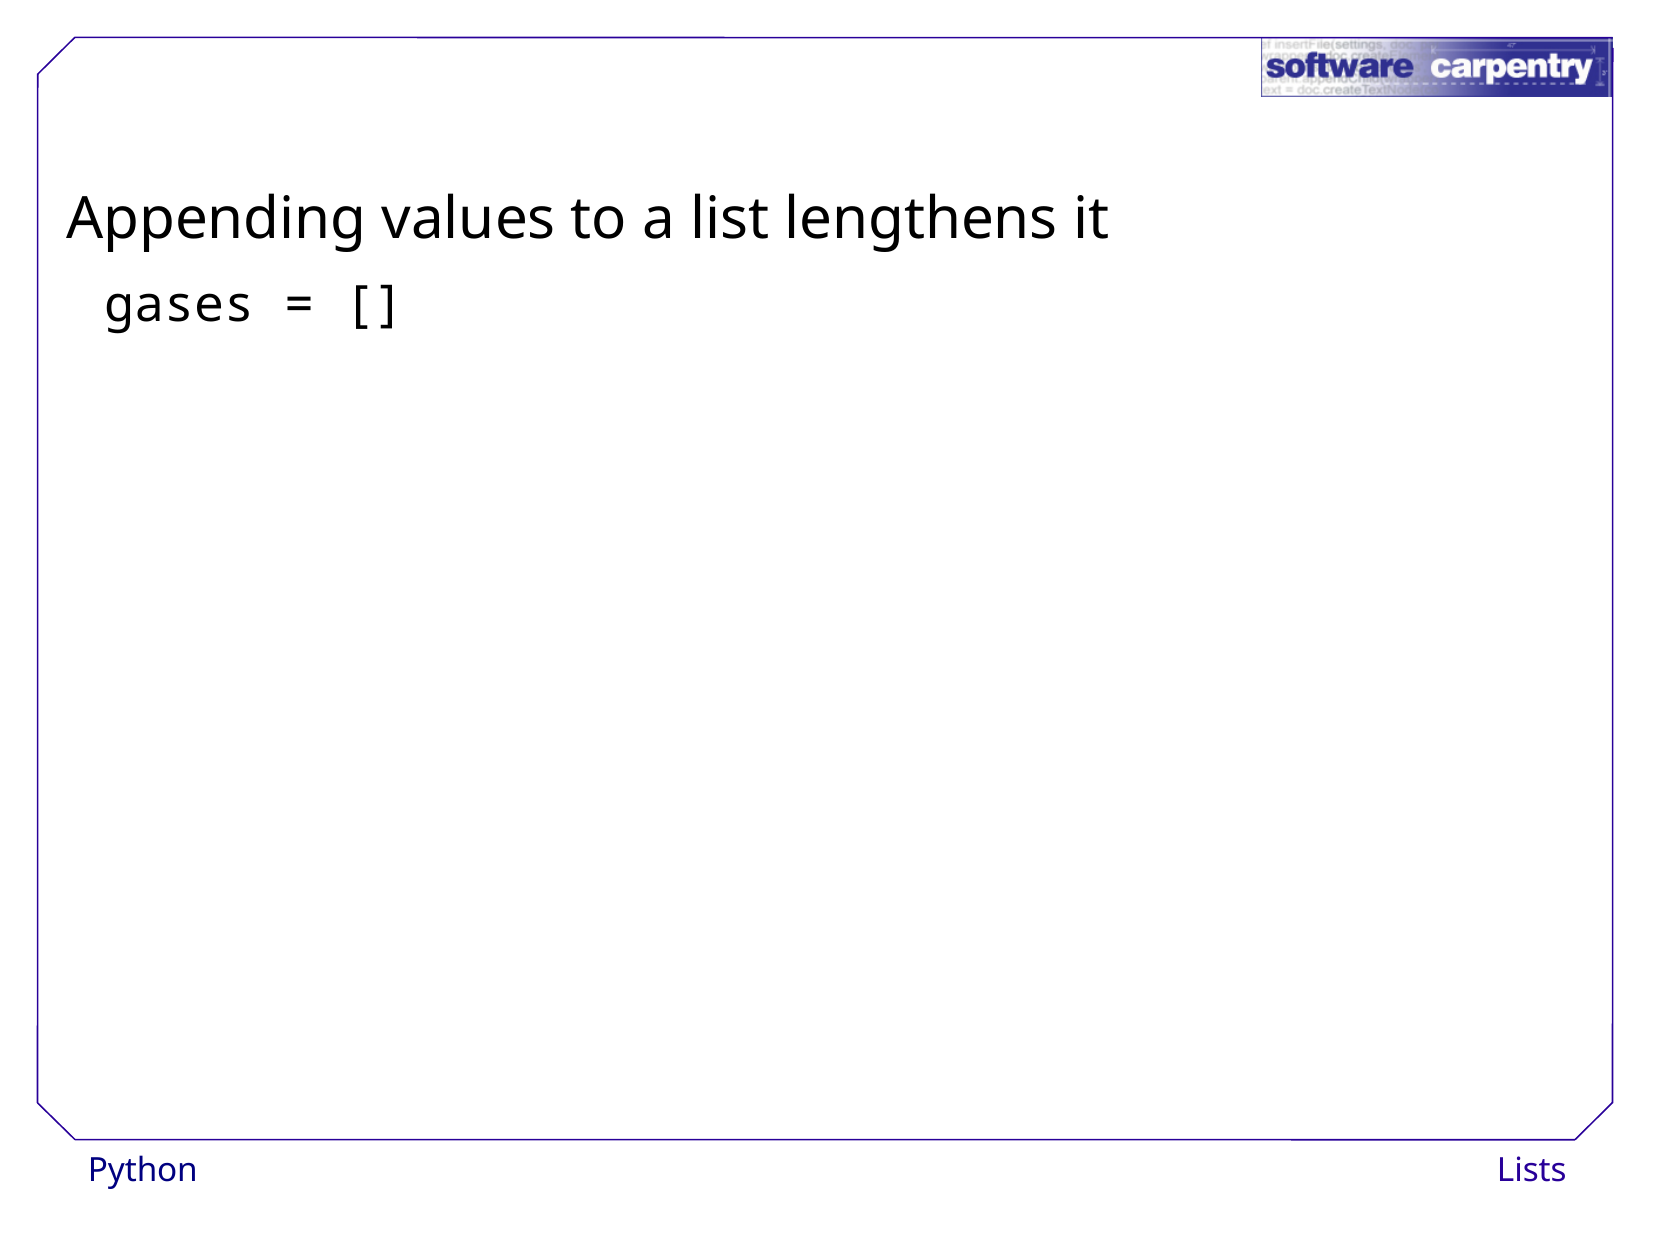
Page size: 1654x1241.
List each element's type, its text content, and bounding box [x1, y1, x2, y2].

text_box gases = [] [89, 263, 1512, 658]
text_box Appending values to a list lengthens it [51, 138, 1275, 259]
picture [1261, 39, 1613, 97]
